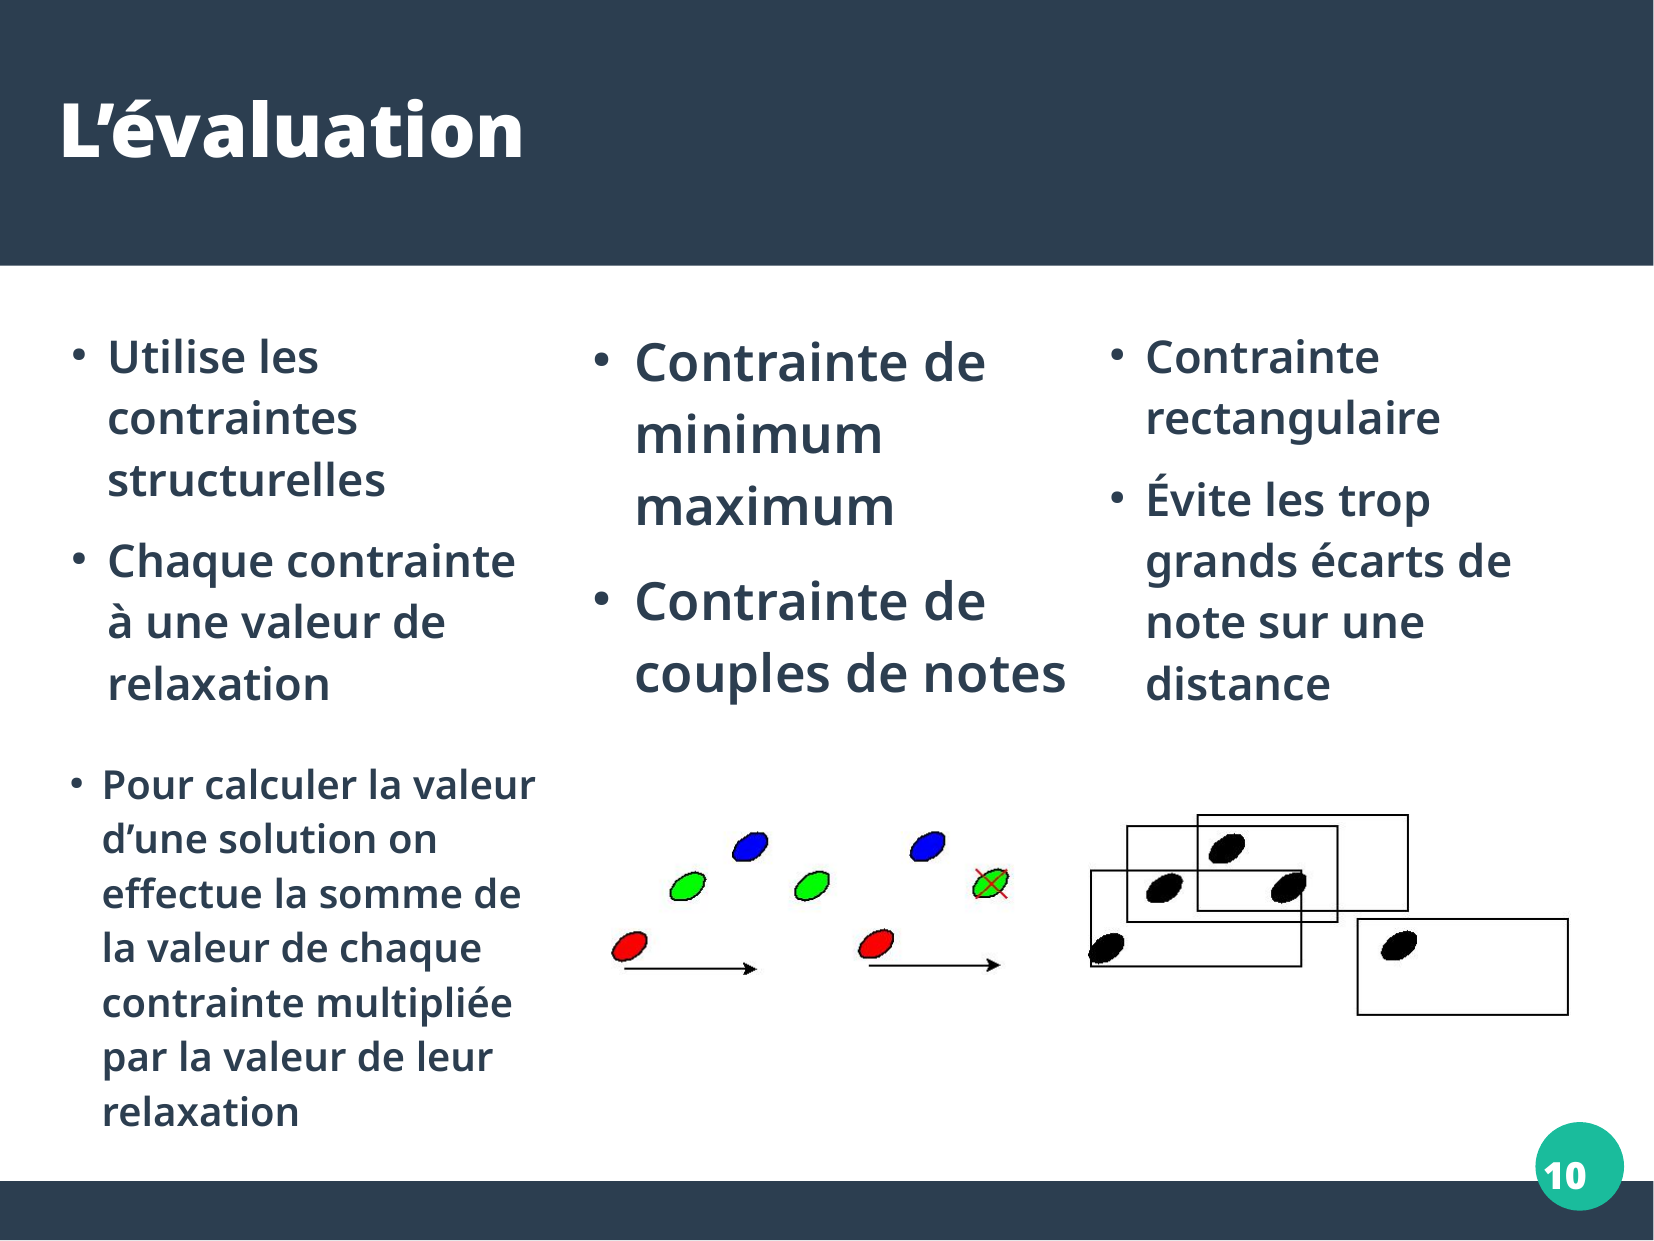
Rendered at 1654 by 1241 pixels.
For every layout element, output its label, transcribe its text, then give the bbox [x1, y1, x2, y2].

title L’évaluation [59, 49, 1595, 207]
list Utilise les contraintes structurelles Chaque contrainte à une valeur de relaxation [59, 324, 554, 720]
list Contrainte de minimum maximum Contrainte de couples de notes [578, 324, 1073, 720]
list Pour calculer la valeur d’une solution on effectue la somme de la valeur de chaque contrainte multipliée par la valeur de leur relaxation [59, 756, 554, 1151]
picture [568, 790, 1063, 1004]
picture [1088, 814, 1583, 1028]
list Contrainte rectangulaire Évite les trop grands écarts de note sur une distance [1097, 324, 1592, 720]
